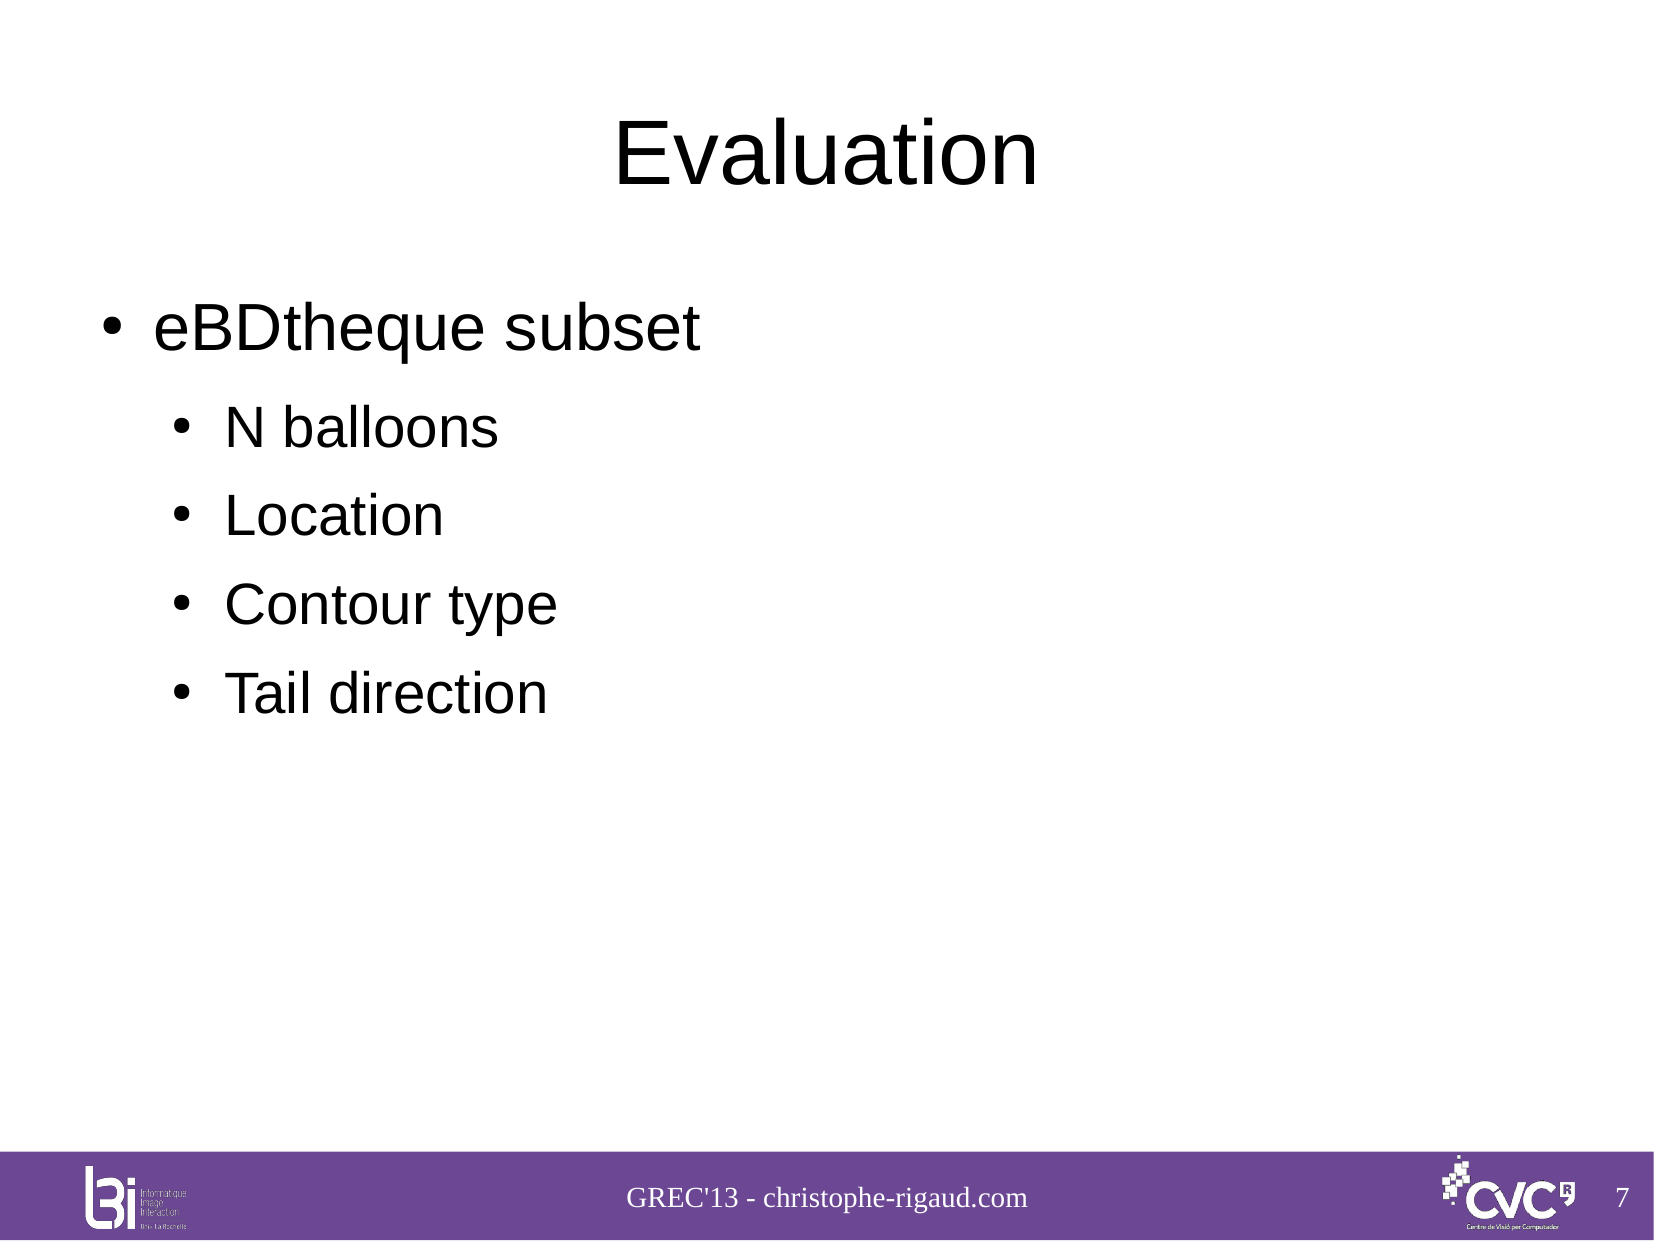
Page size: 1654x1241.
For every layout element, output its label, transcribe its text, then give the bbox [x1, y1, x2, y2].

picture [1438, 1149, 1579, 1232]
title Evaluation [82, 49, 1571, 257]
list eBDtheque subset N balloons Location Contour type Tail direction [82, 290, 809, 1109]
picture [58, 1151, 214, 1241]
